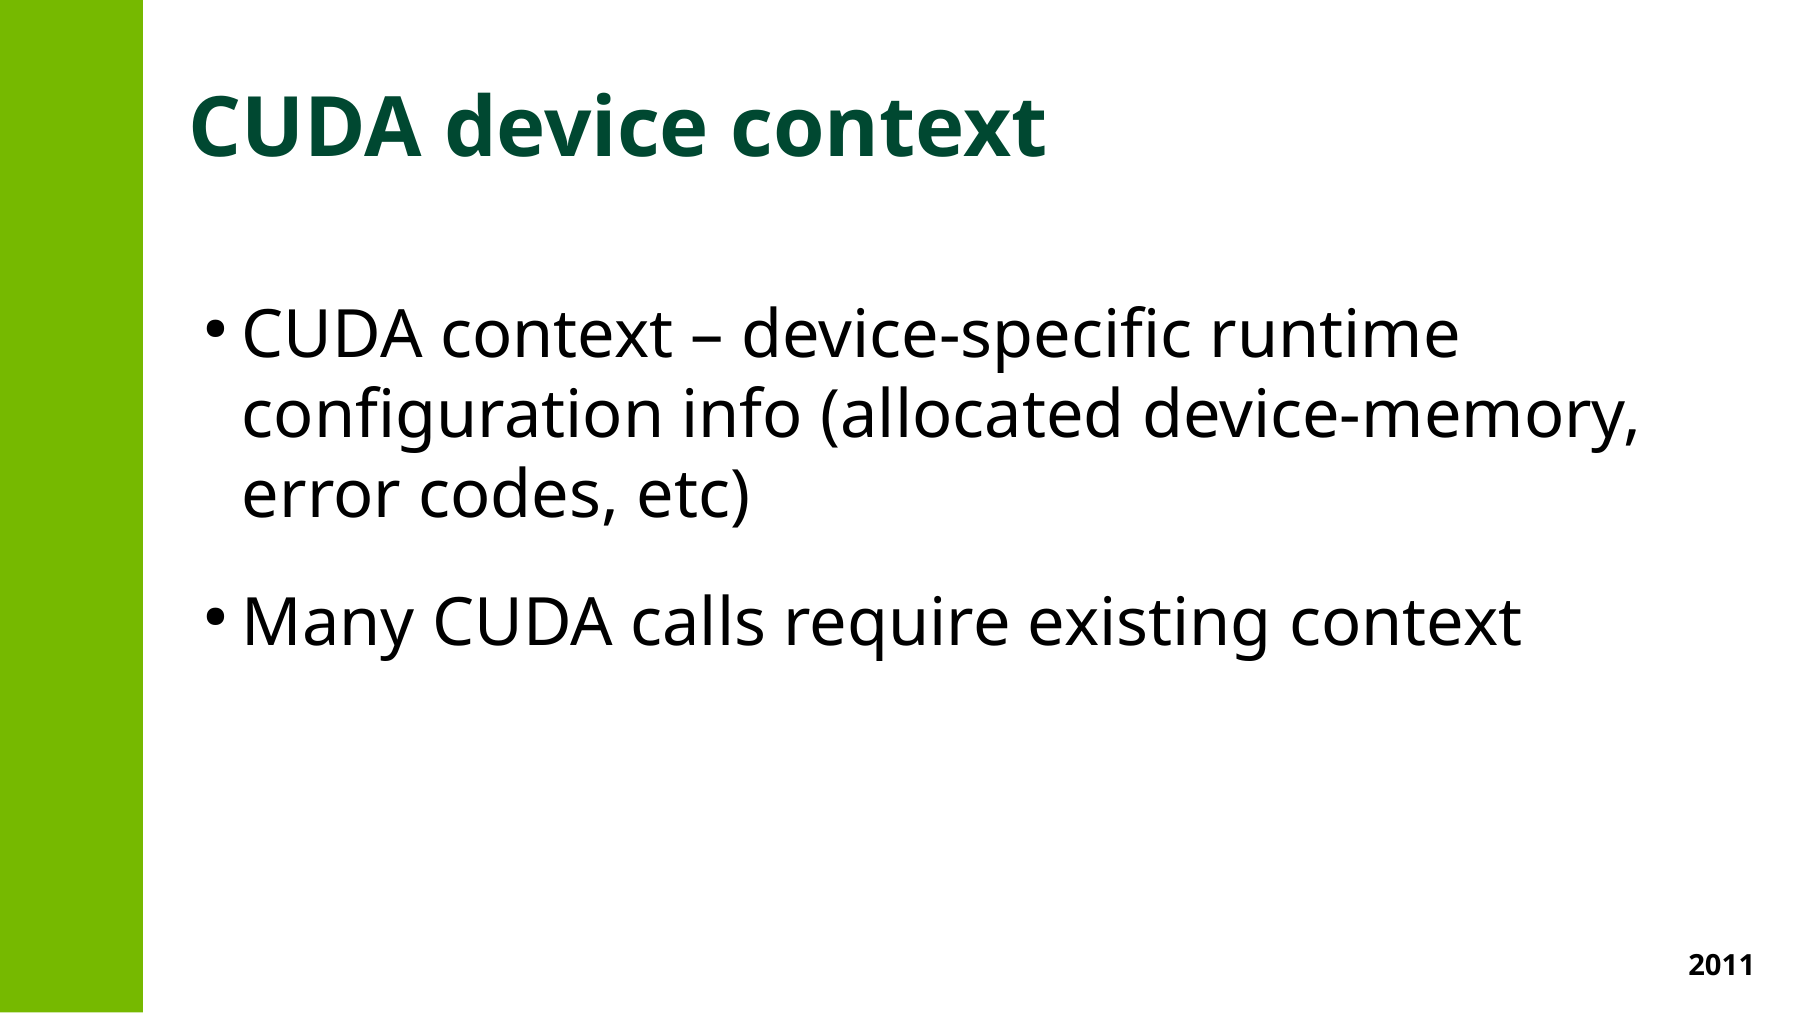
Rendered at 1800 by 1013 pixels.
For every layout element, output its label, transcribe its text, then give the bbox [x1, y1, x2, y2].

title CUDA device context [188, 40, 1733, 211]
list CUDA context – device-specific runtime configuration info (allocated device-memory, error codes, etc) Many CUDA calls require existing context [188, 283, 1763, 953]
